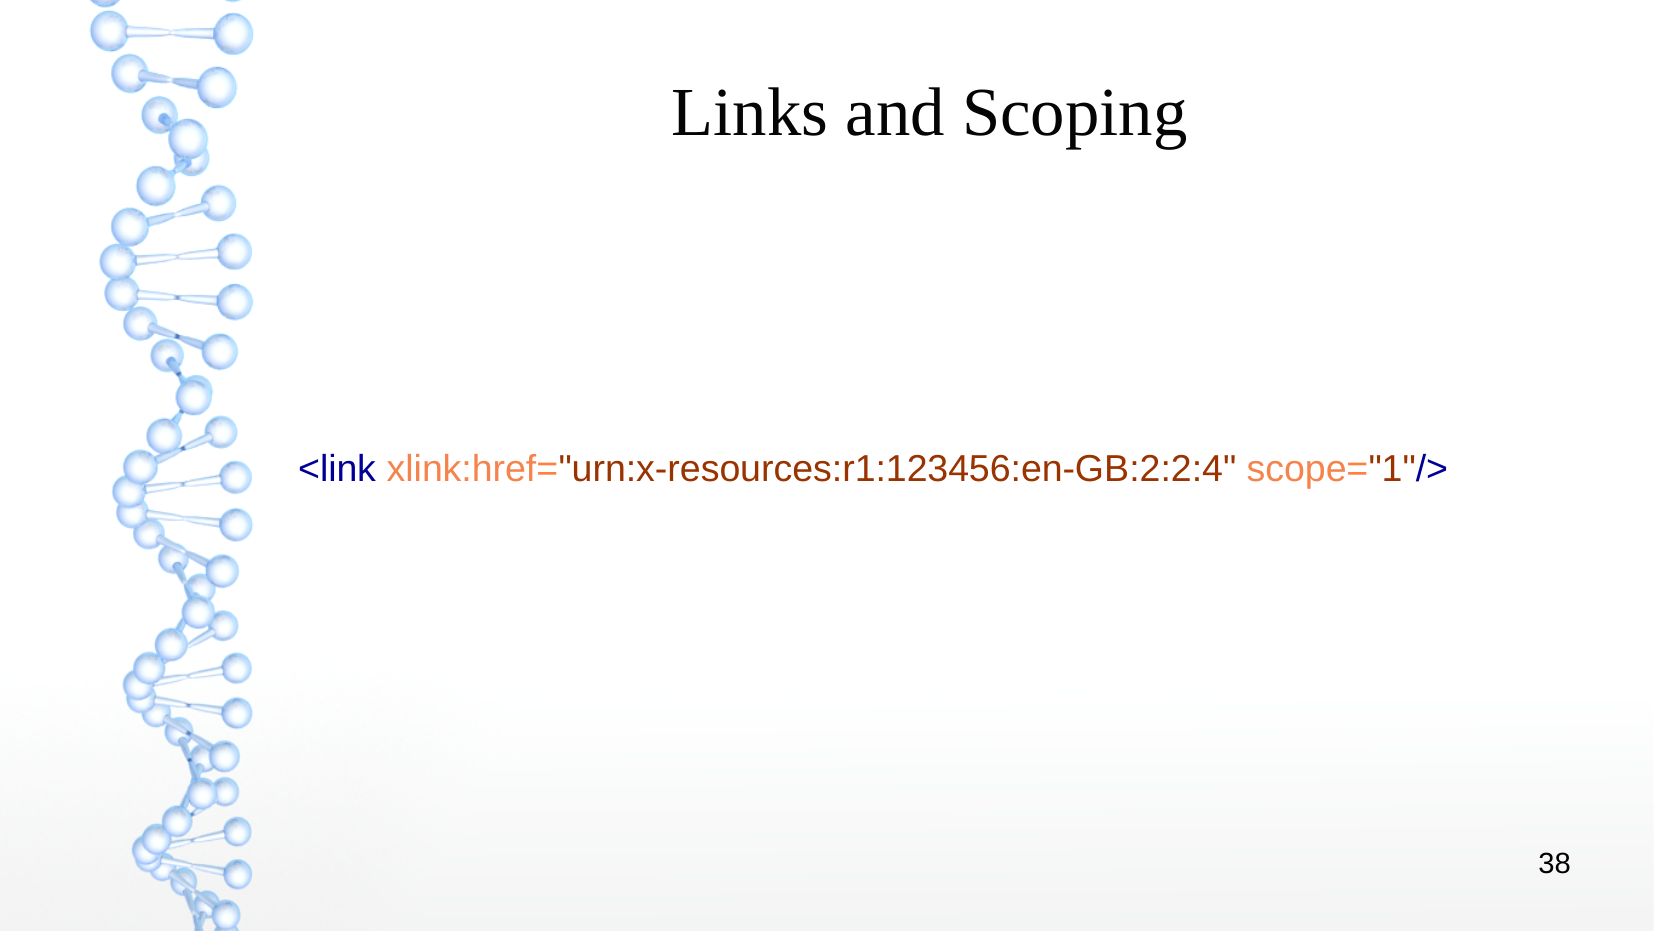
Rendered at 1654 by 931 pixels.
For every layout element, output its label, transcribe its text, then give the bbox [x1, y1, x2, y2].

picture [0, 0, 1654, 931]
text_box <link xlink:href="urn:x-resources:r1:123456:en-GB:2:2:4" scope="1"/> [283, 440, 1526, 498]
title Links and Scoping [265, 35, 1595, 189]
